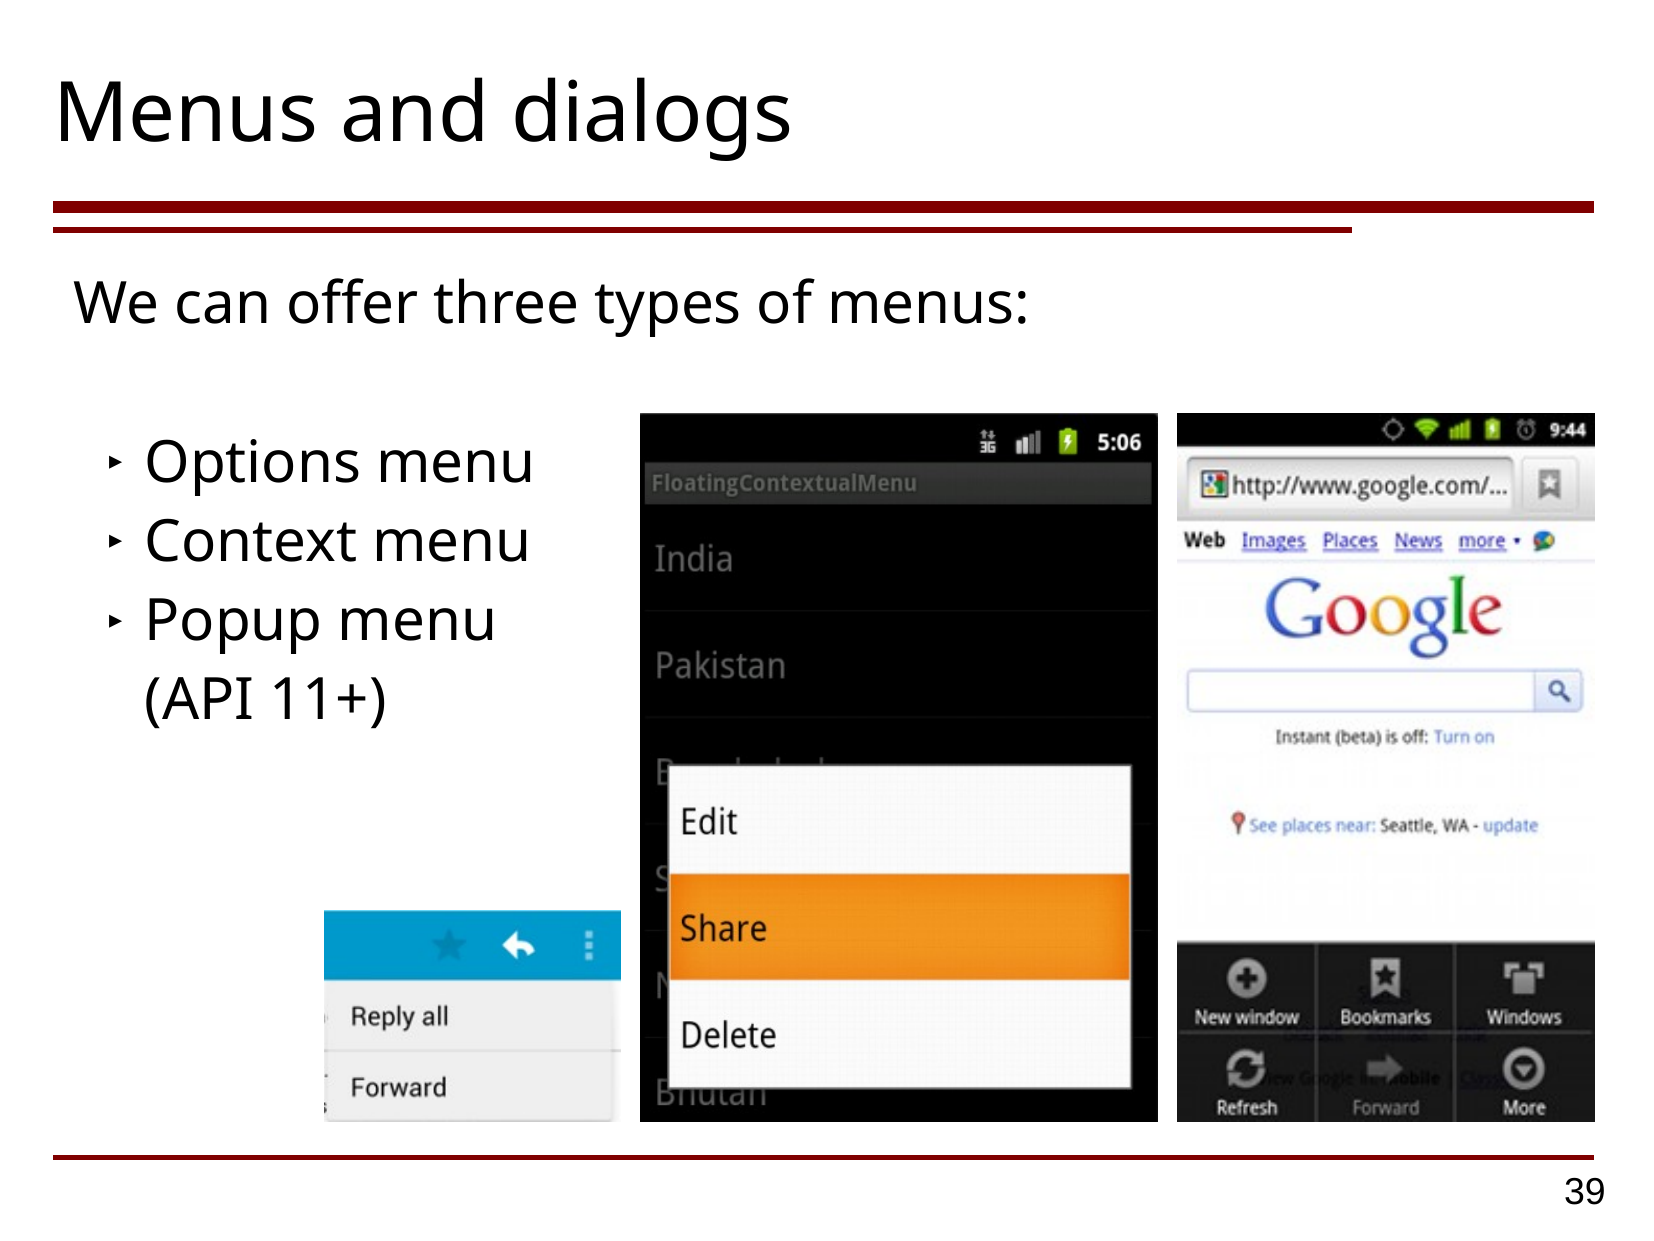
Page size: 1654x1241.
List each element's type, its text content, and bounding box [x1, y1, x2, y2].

picture [502, 931, 535, 958]
picture [640, 413, 1158, 1123]
subtitle Menus and dialogs [53, 48, 1542, 172]
picture [585, 931, 594, 949]
text_box <número> [35, 1163, 1654, 1221]
picture [324, 979, 621, 1123]
picture [1177, 413, 1595, 1123]
text_box We can offer three types of menus: Options menu Context menu Popup menu (API 11+) [59, 253, 1589, 1182]
picture [585, 952, 593, 960]
